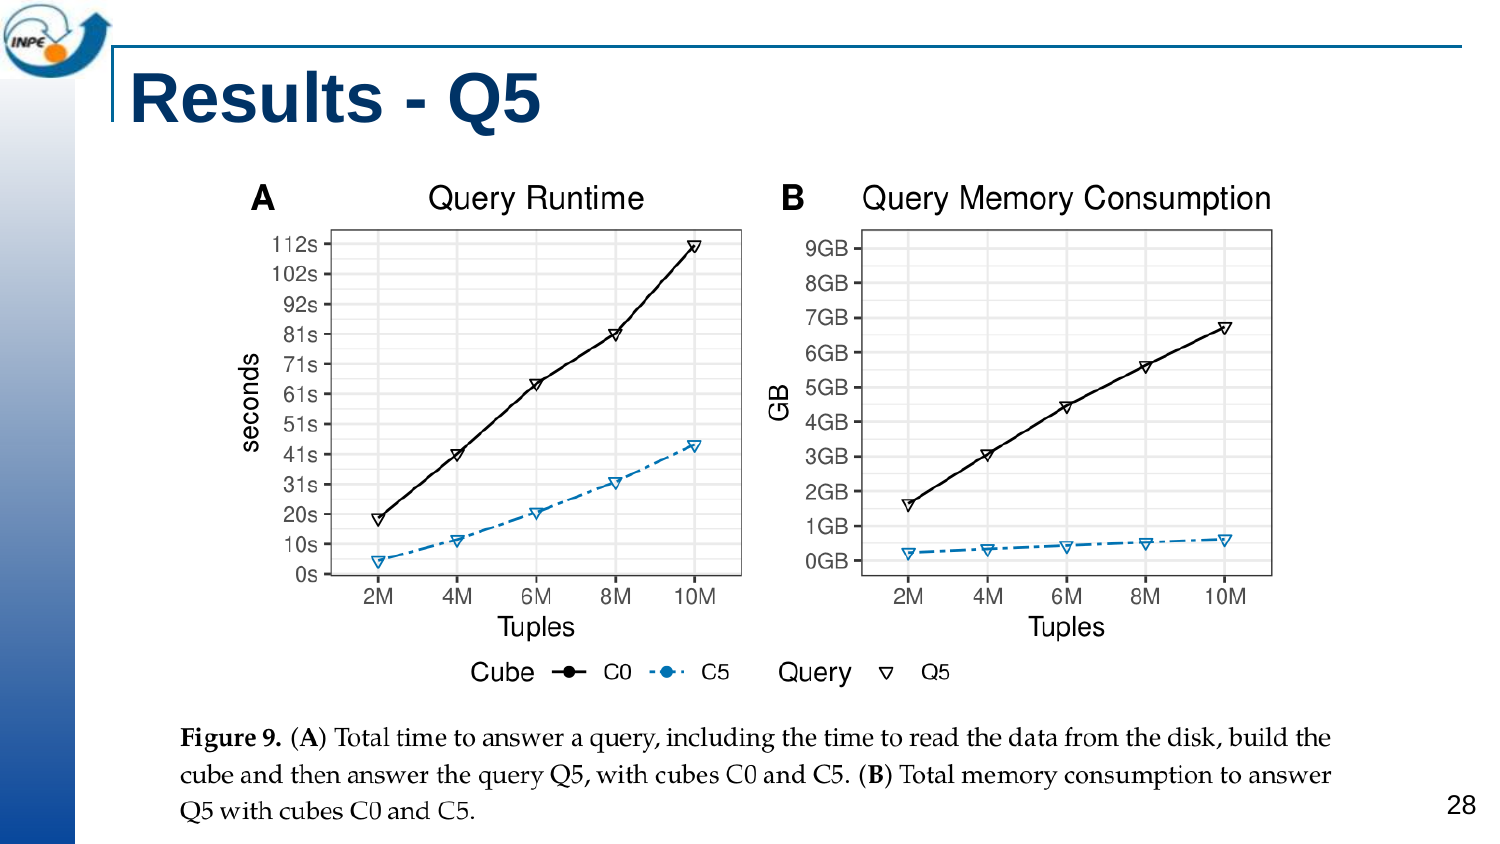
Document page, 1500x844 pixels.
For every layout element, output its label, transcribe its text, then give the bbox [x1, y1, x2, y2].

title Results - Q5 [112, 46, 1450, 141]
picture [0, 0, 113, 79]
slide_number <number> [1403, 779, 1494, 844]
picture [152, 156, 1359, 844]
